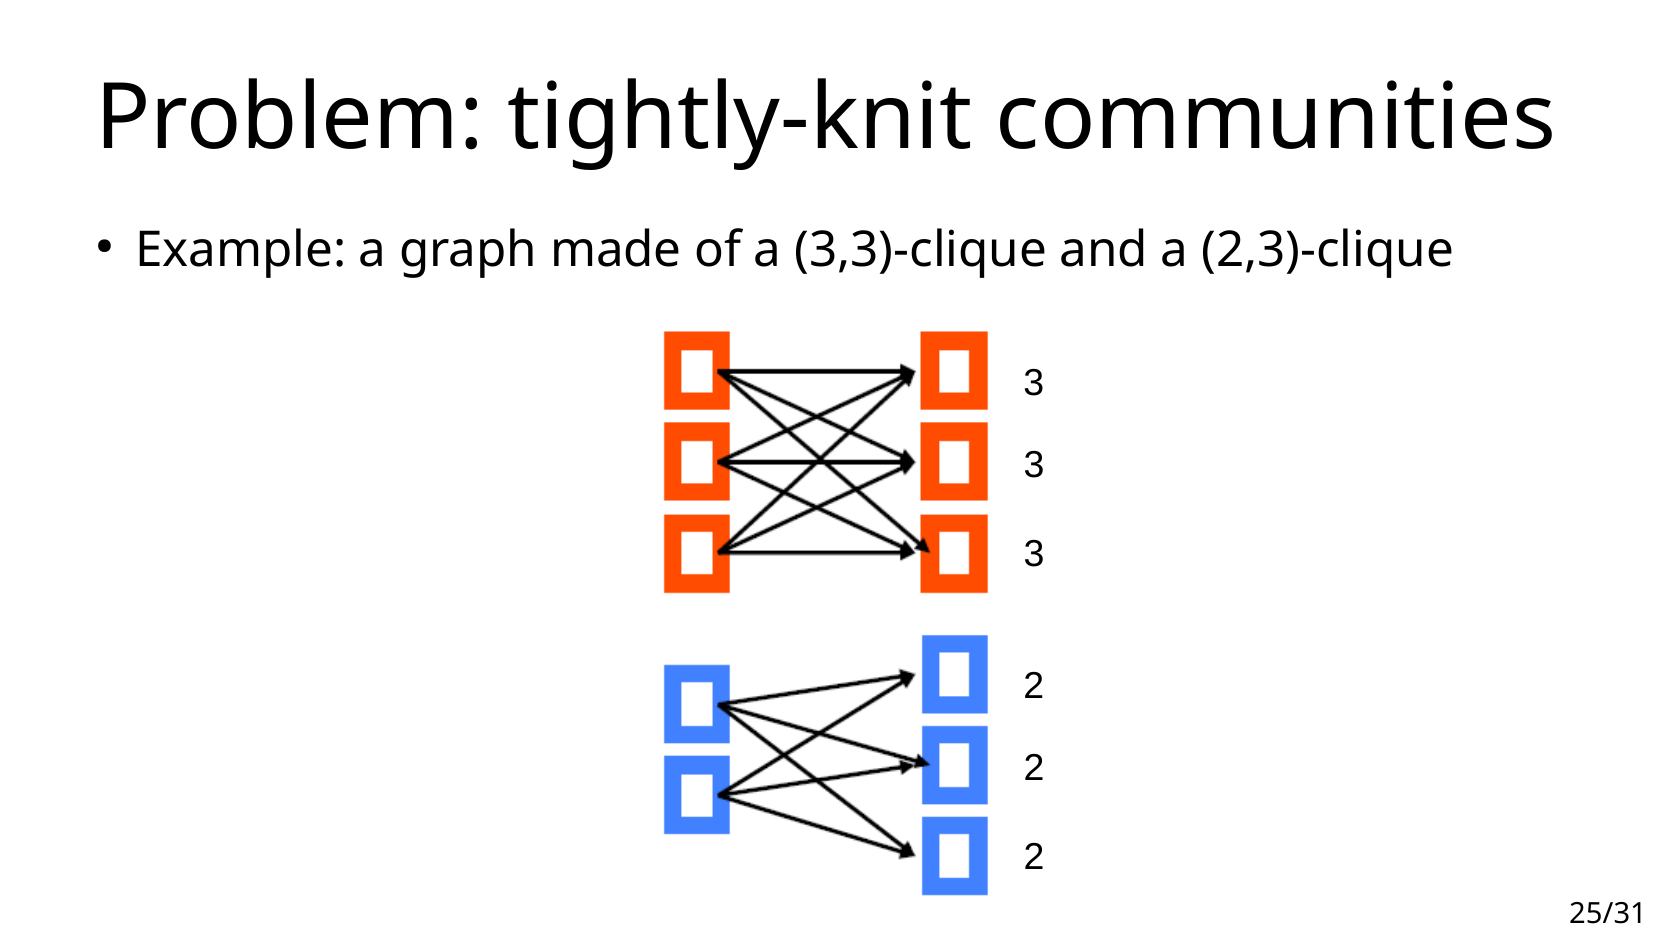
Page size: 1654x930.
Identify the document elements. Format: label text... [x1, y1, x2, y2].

text_box 2 [1008, 739, 1060, 797]
picture [630, 302, 1006, 922]
text_box 2 [1008, 656, 1060, 714]
text_box 3 [1008, 436, 1060, 494]
title Problem: tightly-knit communities [82, 1, 1571, 213]
text_box 2 [1008, 828, 1060, 885]
list Example: a graph made of a (3,3)-clique and a (2,3)-clique [82, 213, 1571, 314]
text_box 3 [1008, 524, 1060, 582]
text_box 3 [1008, 353, 1060, 411]
